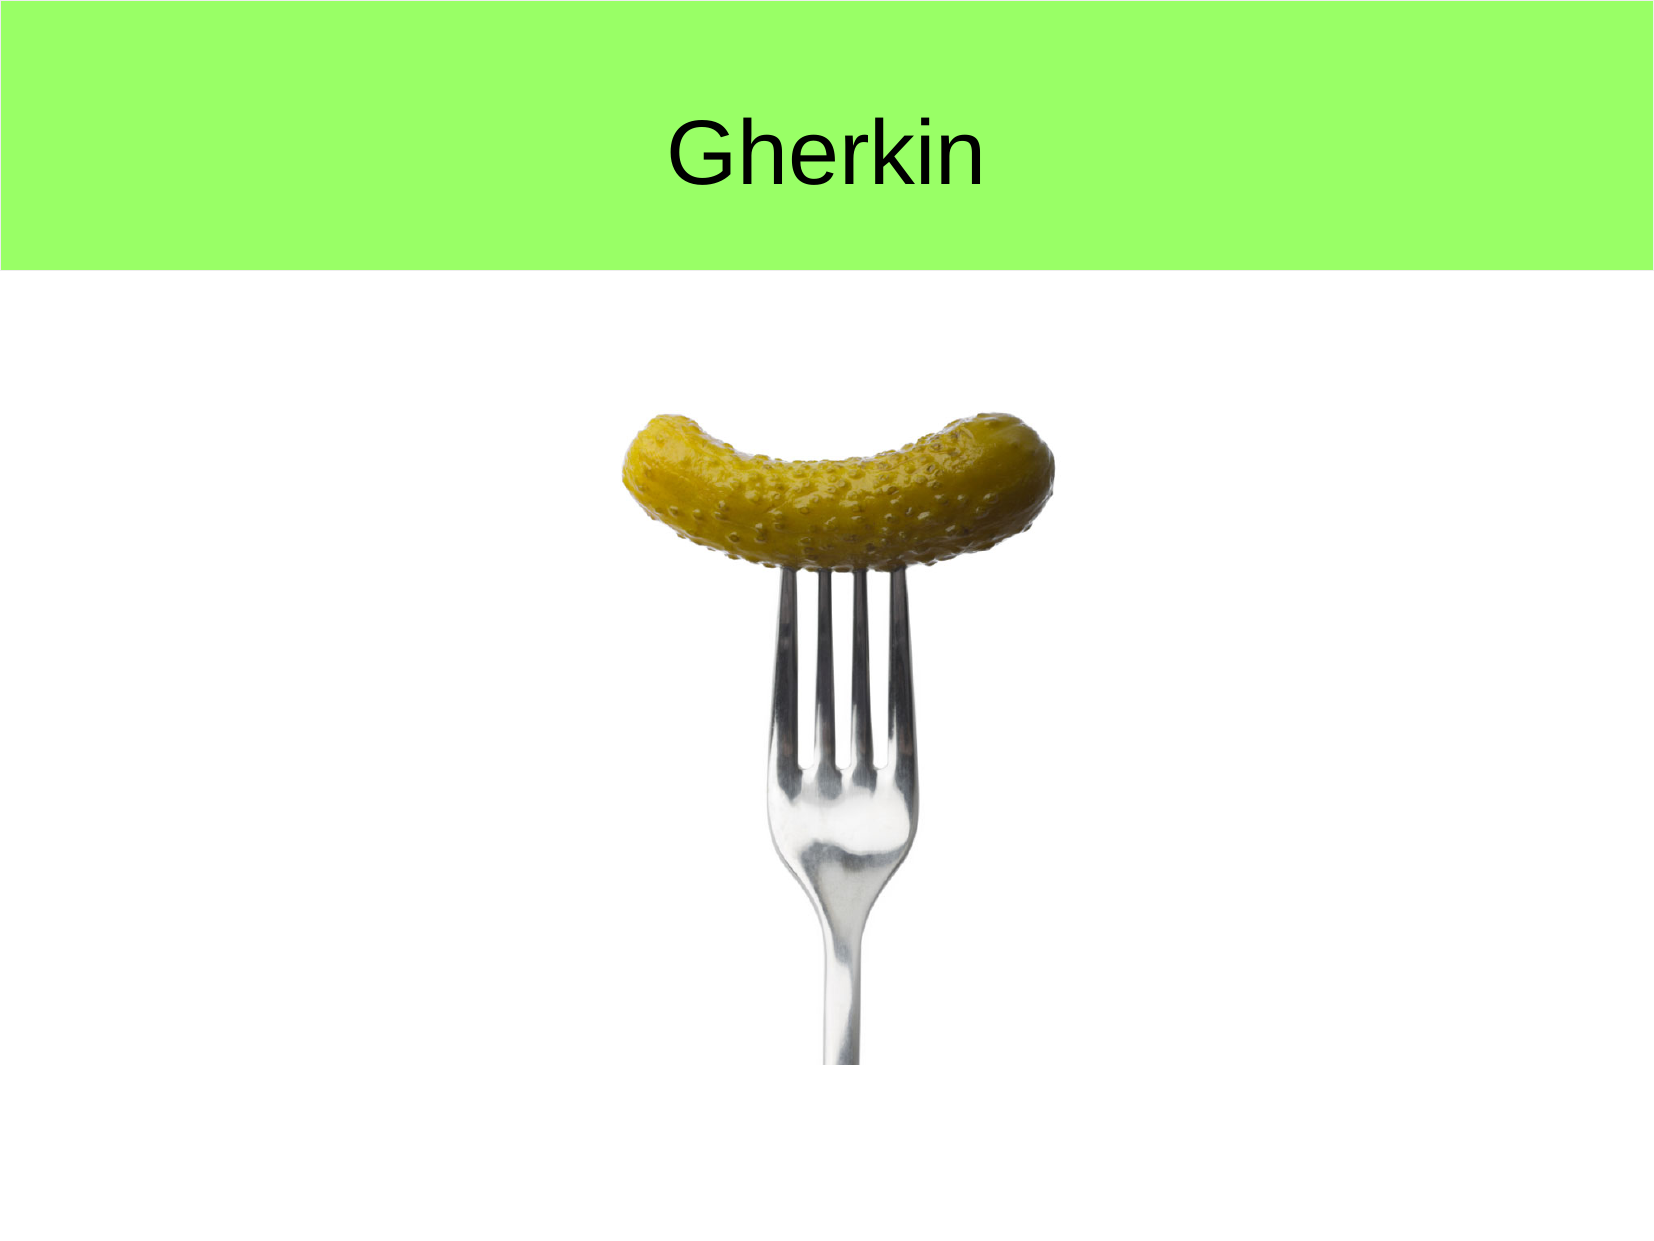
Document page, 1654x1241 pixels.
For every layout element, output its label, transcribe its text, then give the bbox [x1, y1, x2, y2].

title Gherkin [82, 49, 1571, 257]
picture [600, 345, 1080, 1066]
